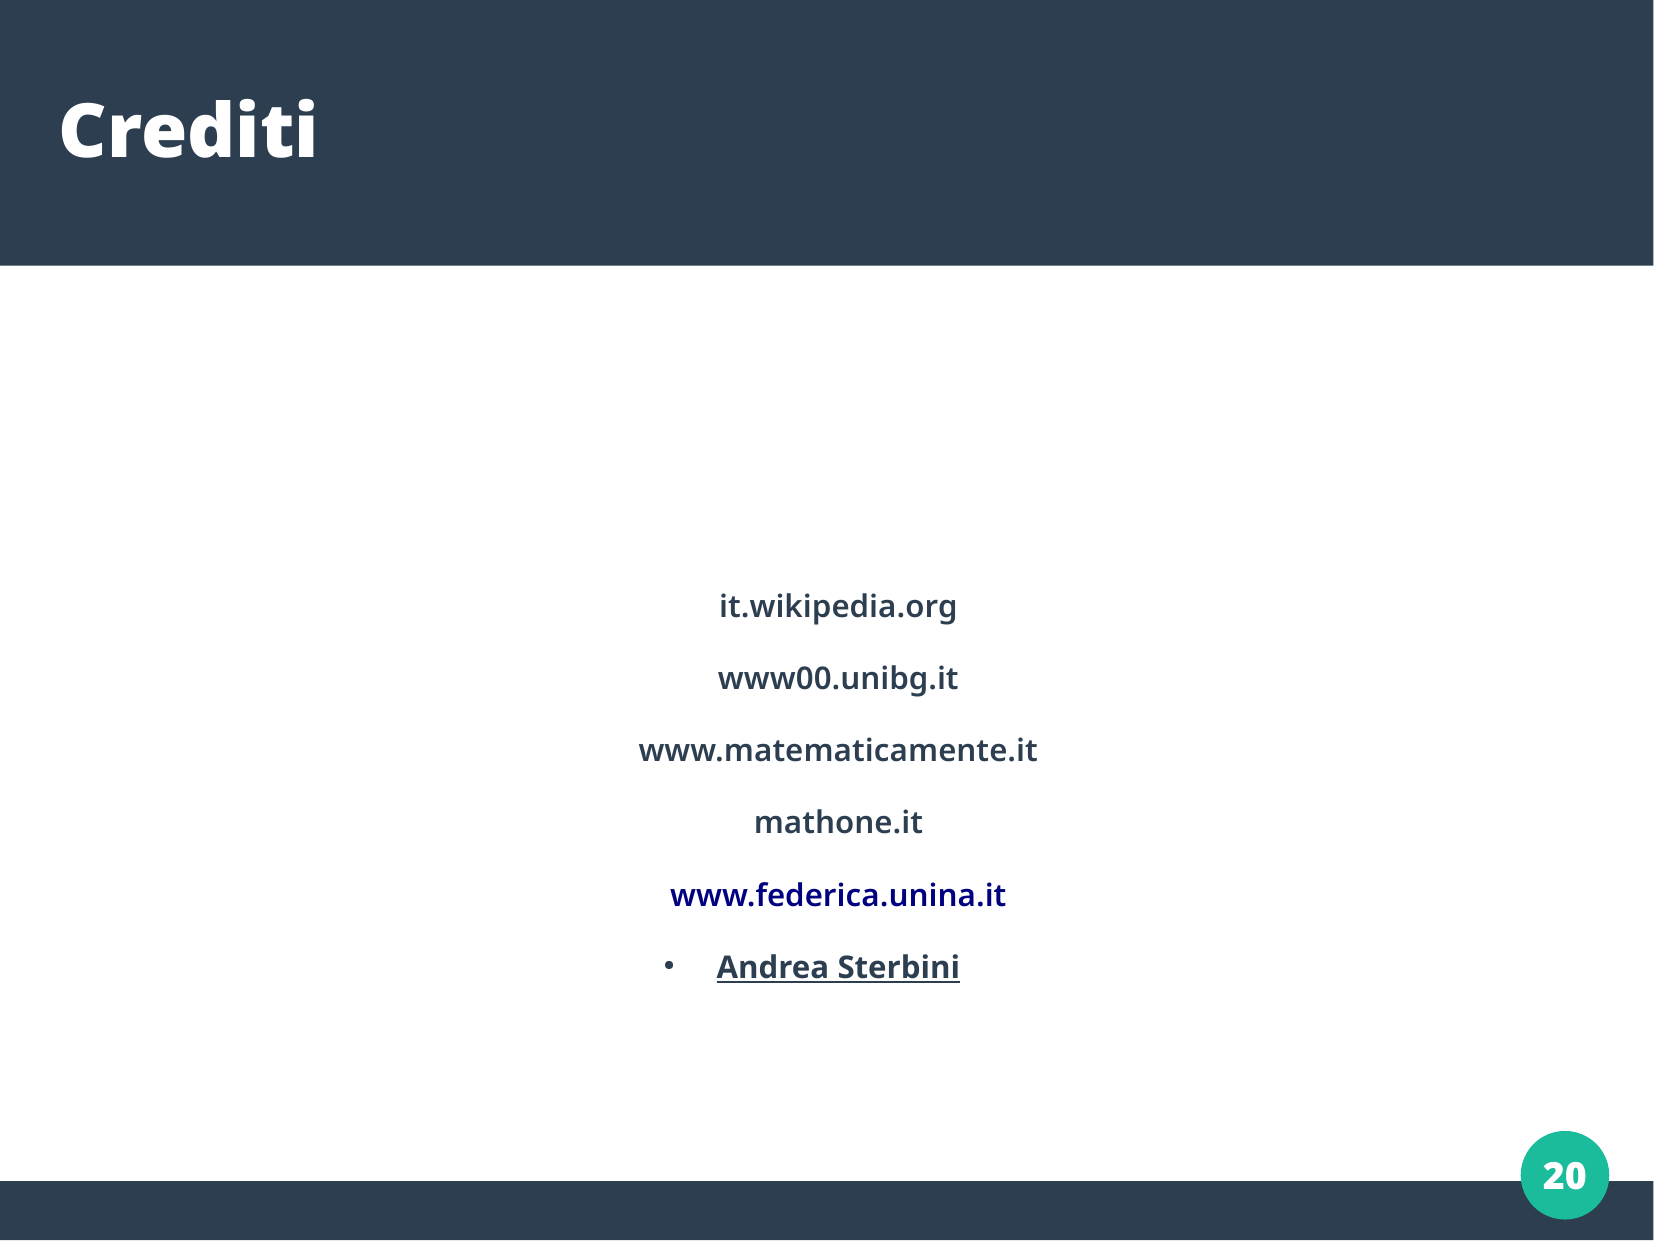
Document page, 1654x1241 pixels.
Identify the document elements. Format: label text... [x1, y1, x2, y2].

title Crediti [59, 49, 1595, 207]
list it.wikipedia.org www00.unibg.it www.matematicamente.it mathone.it www.federica.unina.it Andrea Sterbini [0, 318, 1607, 1146]
